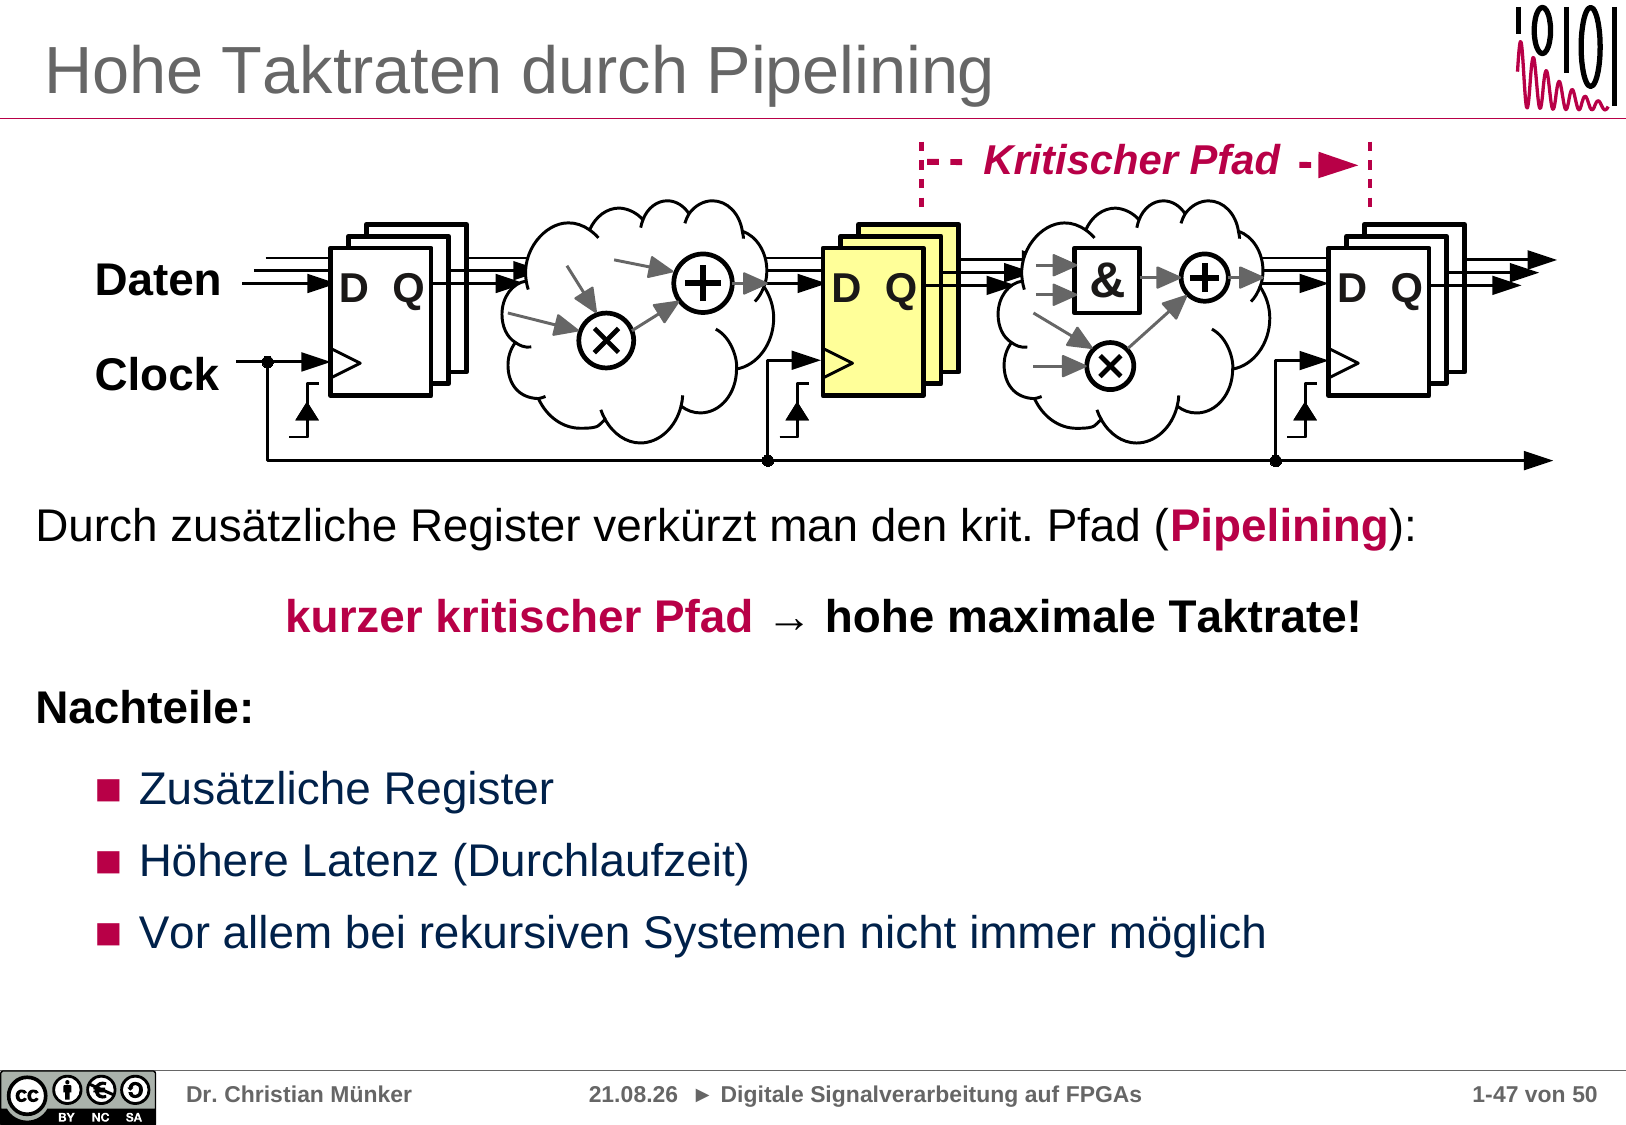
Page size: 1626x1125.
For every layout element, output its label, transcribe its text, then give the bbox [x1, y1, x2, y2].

text_box [998, 200, 1270, 444]
text_box Q [1390, 257, 1424, 320]
text_box [677, 257, 729, 310]
text_box & [1074, 248, 1140, 313]
text_box D [1337, 257, 1368, 320]
text_box Kritischer Pfad [968, 129, 1296, 192]
picture [1512, 0, 1624, 114]
text_box [1328, 224, 1465, 396]
text_box [1269, 455, 1282, 467]
list Durch zusätzliche Register verkürzt man den krit. Pfad (Pipelining): kurzer kritischer Pfad → hohe maximale Taktrate! Nachteile: Zusätzliche Register Höhere Latenz (Durchlaufzeit) Vor allem bei rekursiven Systemen nicht immer möglich [35, 490, 1613, 1064]
text_box D [831, 257, 862, 320]
text_box [1184, 257, 1225, 298]
text_box D [338, 257, 370, 320]
text_box [330, 224, 467, 396]
text_box [762, 454, 774, 467]
text_box Q [884, 257, 918, 320]
text_box [822, 224, 959, 396]
text_box [501, 200, 774, 443]
text_box Daten [94, 244, 228, 297]
title Hohe Taktraten durch Pipelining [44, 10, 1299, 137]
text_box Clock [94, 338, 228, 391]
text_box Q [392, 257, 426, 320]
text_box [261, 356, 274, 368]
